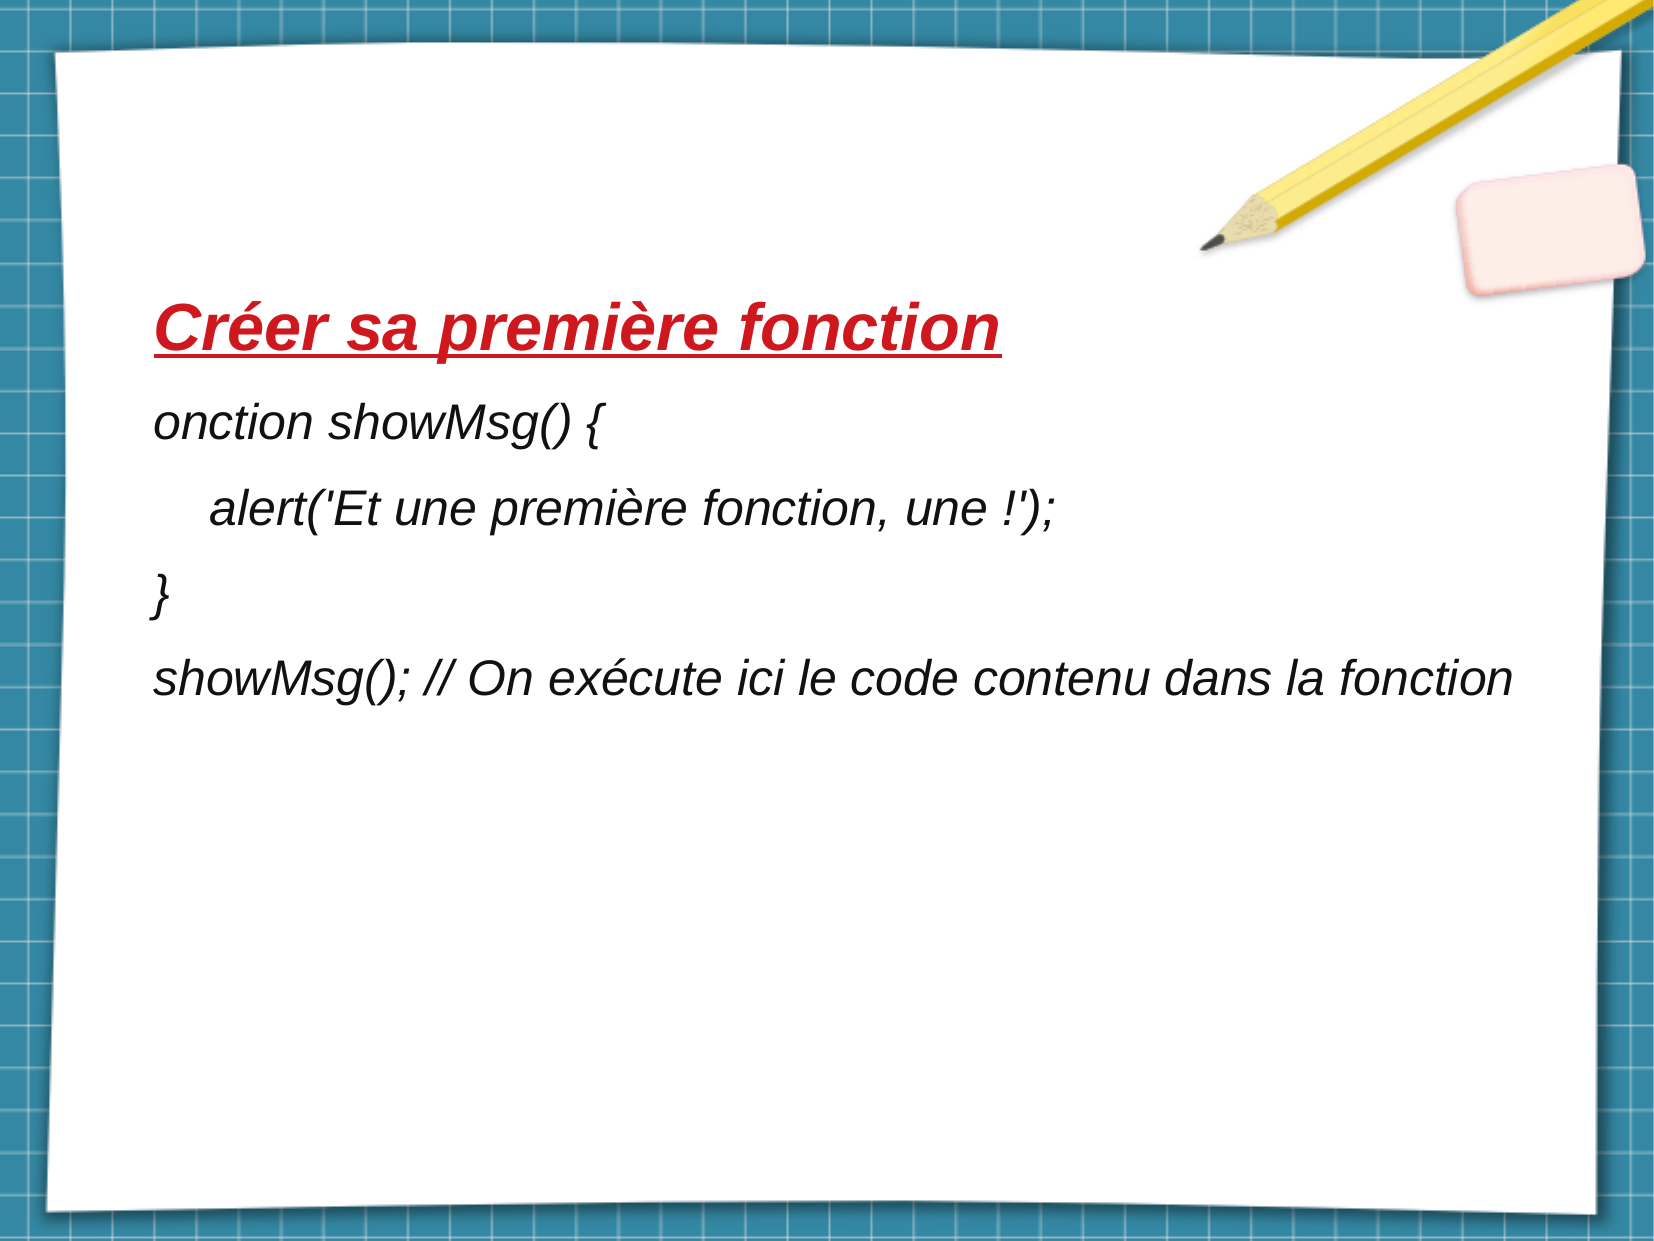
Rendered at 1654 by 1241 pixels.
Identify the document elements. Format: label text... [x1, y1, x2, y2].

picture [0, 0, 1654, 1241]
list Créer sa première fonction onction showMsg() { alert('Et une première fonction, une !'); } showMsg(); // On exécute ici le code contenu dans la fonction [82, 290, 1571, 1010]
